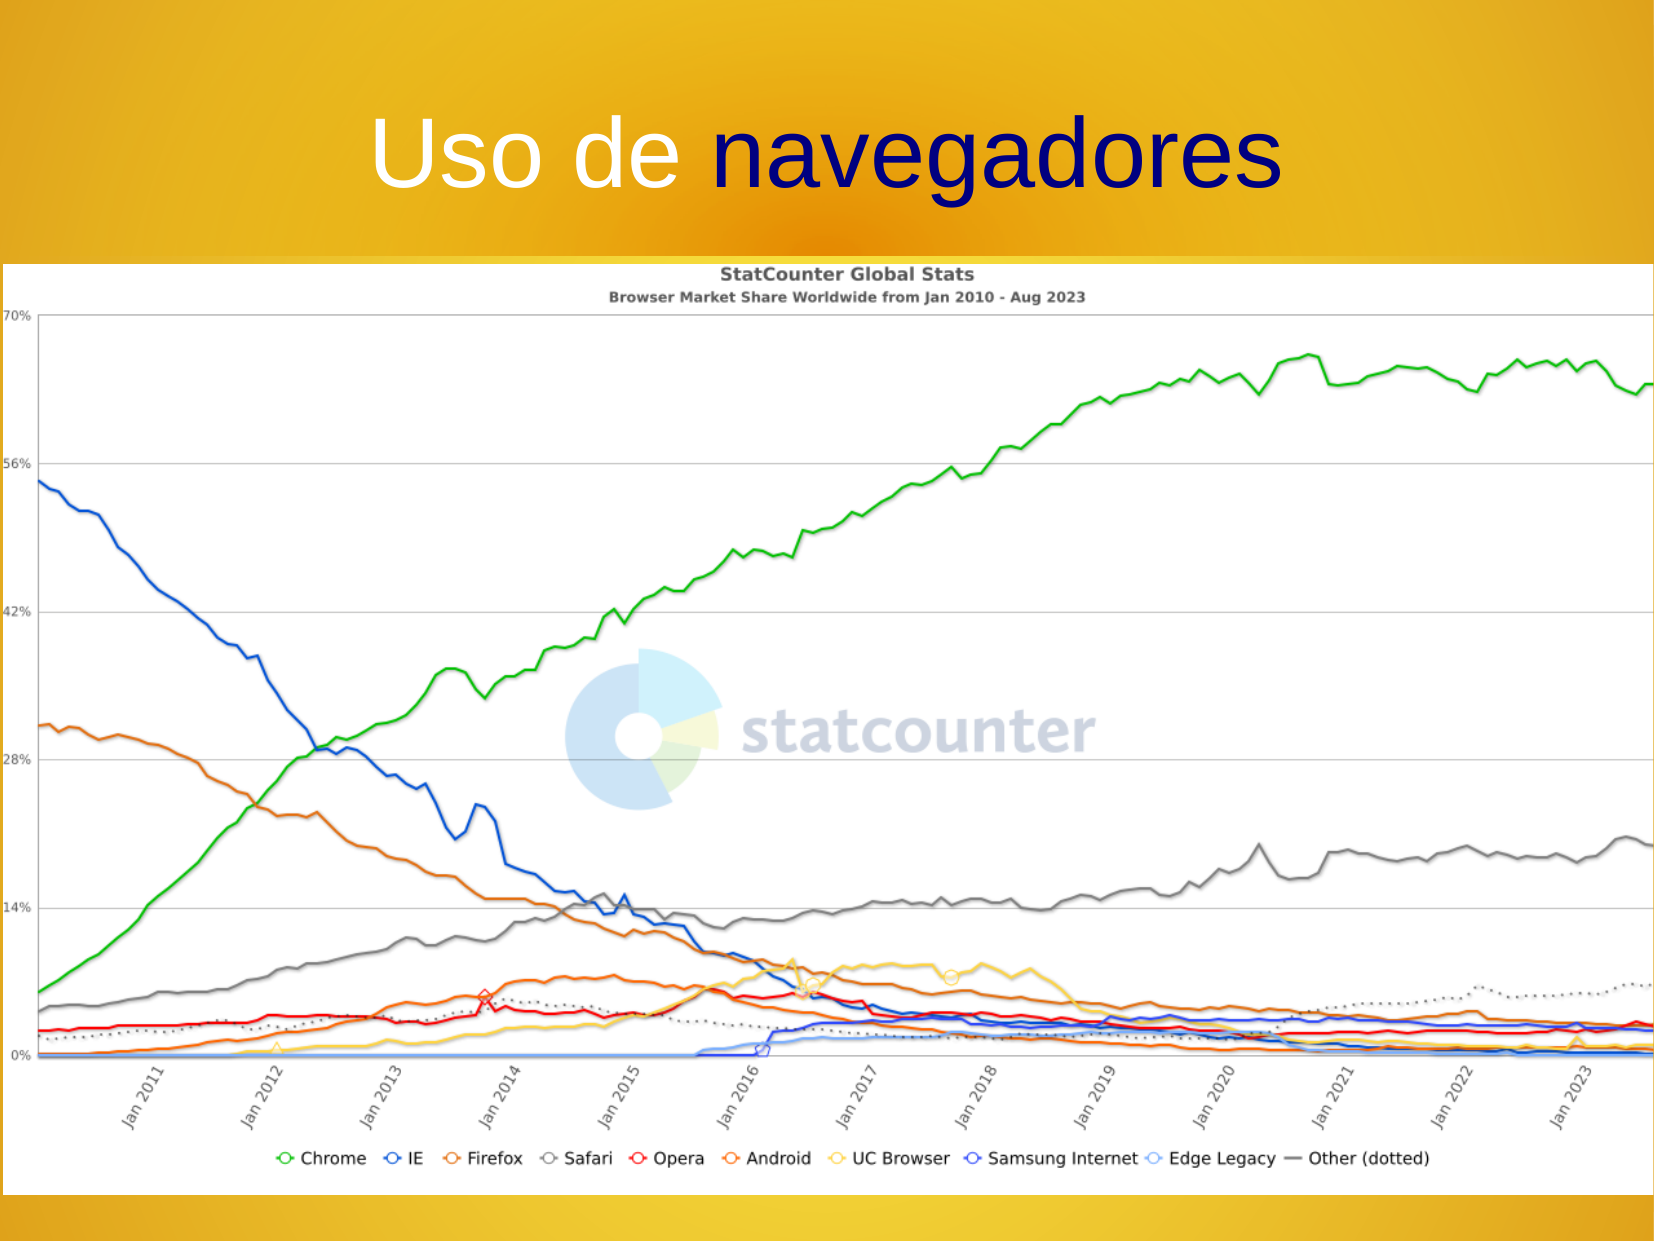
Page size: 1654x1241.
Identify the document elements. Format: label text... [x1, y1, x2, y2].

picture [3, 264, 1654, 1195]
title Uso de navegadores [82, 49, 1571, 257]
